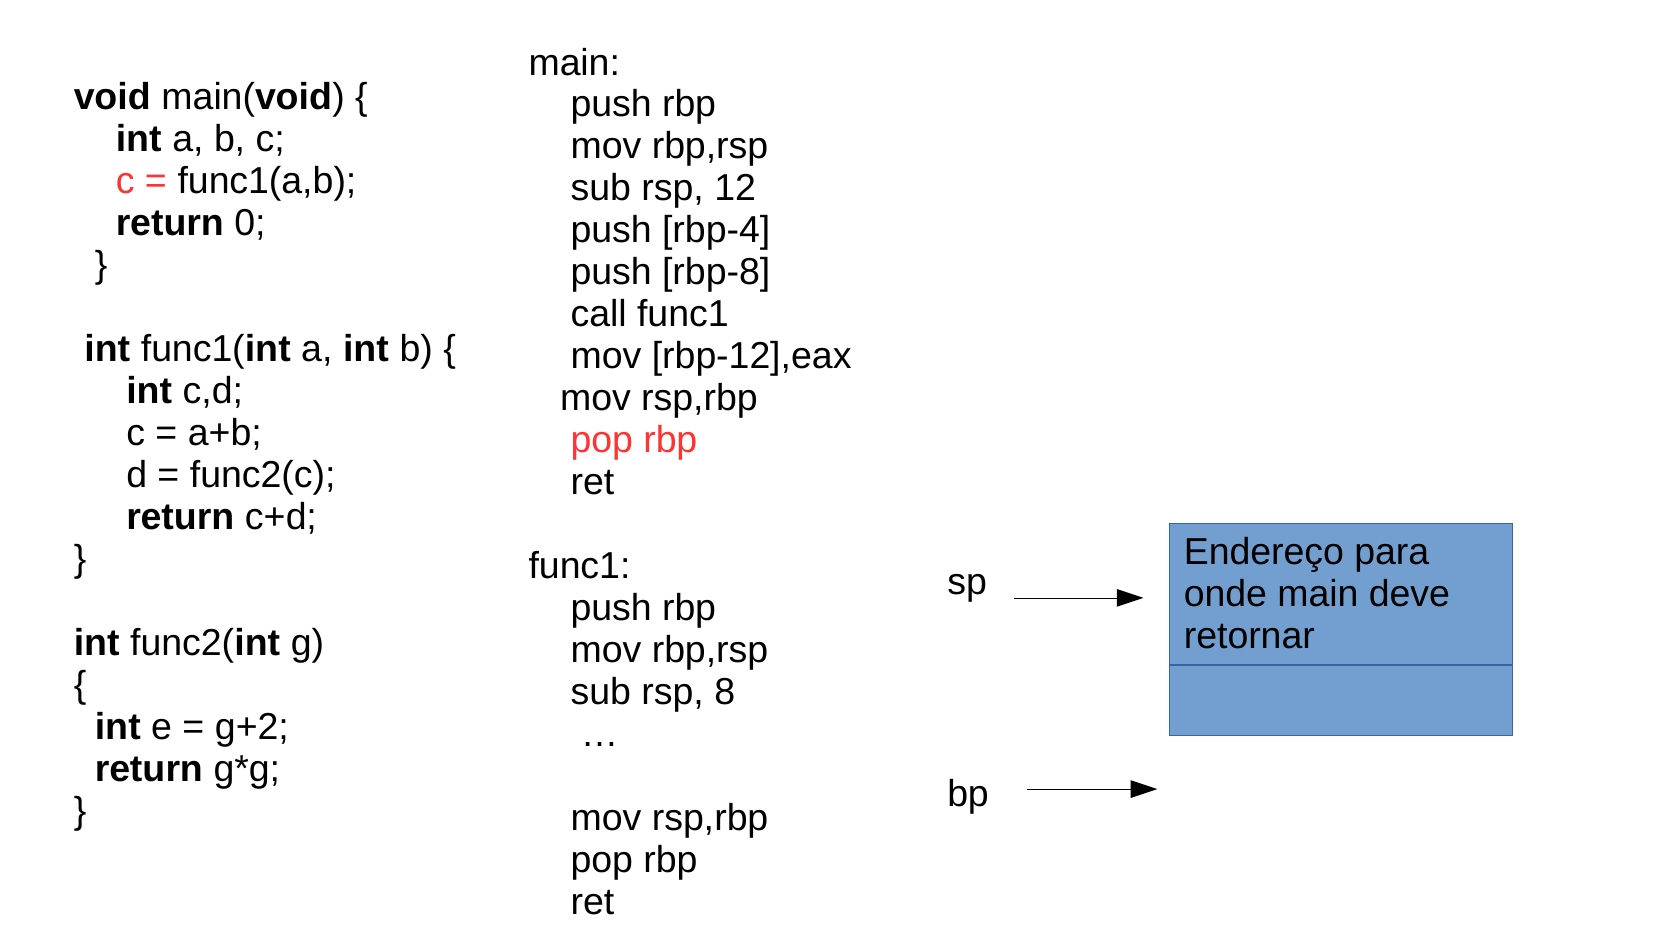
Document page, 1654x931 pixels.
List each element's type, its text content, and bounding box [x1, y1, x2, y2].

text_box Endereço para onde main deve retornar [1169, 523, 1513, 665]
text_box [1169, 665, 1513, 722]
text_box void main(void) { int a, b, c; c = func1(a,b); return 0; } int func1(int a, int b) { int c,d; c = a+b; d = func2(c); return c+d; } int func2(int g) { int e = g+2; return g*g; } [59, 67, 485, 839]
text_box bp [932, 765, 1004, 823]
text_box sp [939, 552, 1002, 610]
text_box main: push rbp mov rbp,rsp sub rsp, 12 push [rbp-4] push [rbp-8] call func1 mov [rbp-12],eax mov rsp,rbp pop rbp ret func1: push rbp mov rbp,rsp sub rsp, 8 … mov rsp,rbp pop rbp ret [513, 33, 939, 931]
